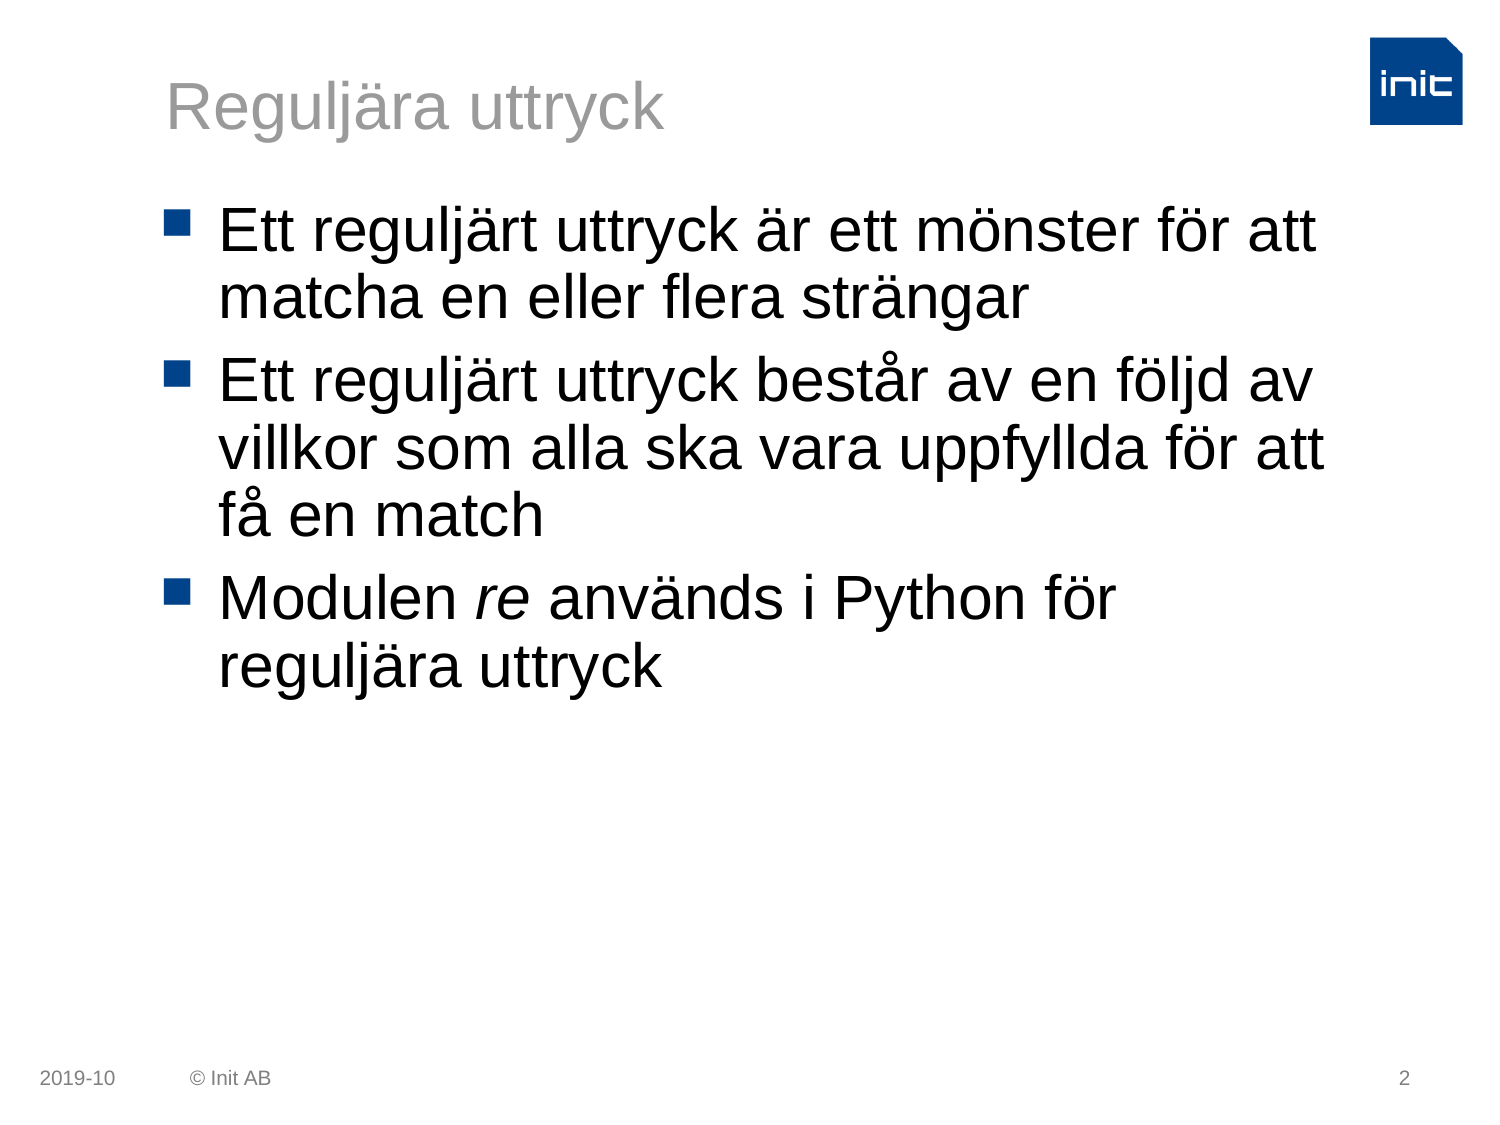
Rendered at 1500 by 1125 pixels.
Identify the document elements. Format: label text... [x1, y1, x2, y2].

text_box 2019-10 [24, 1037, 151, 1098]
text_box <nummer> [1350, 1037, 1426, 1098]
text_box © Init AB [174, 1037, 1326, 1098]
picture [1370, 37, 1463, 125]
text_box Ett reguljärt uttryck är ett mönster för att matcha en eller flera strängar Ett reguljärt uttryck består av en följd av villkor som alla ska vara uppfyllda för att få en match Modulen re används i Python för reguljära uttryck [150, 189, 1351, 1093]
text_box Reguljära uttryck [150, 0, 1351, 151]
